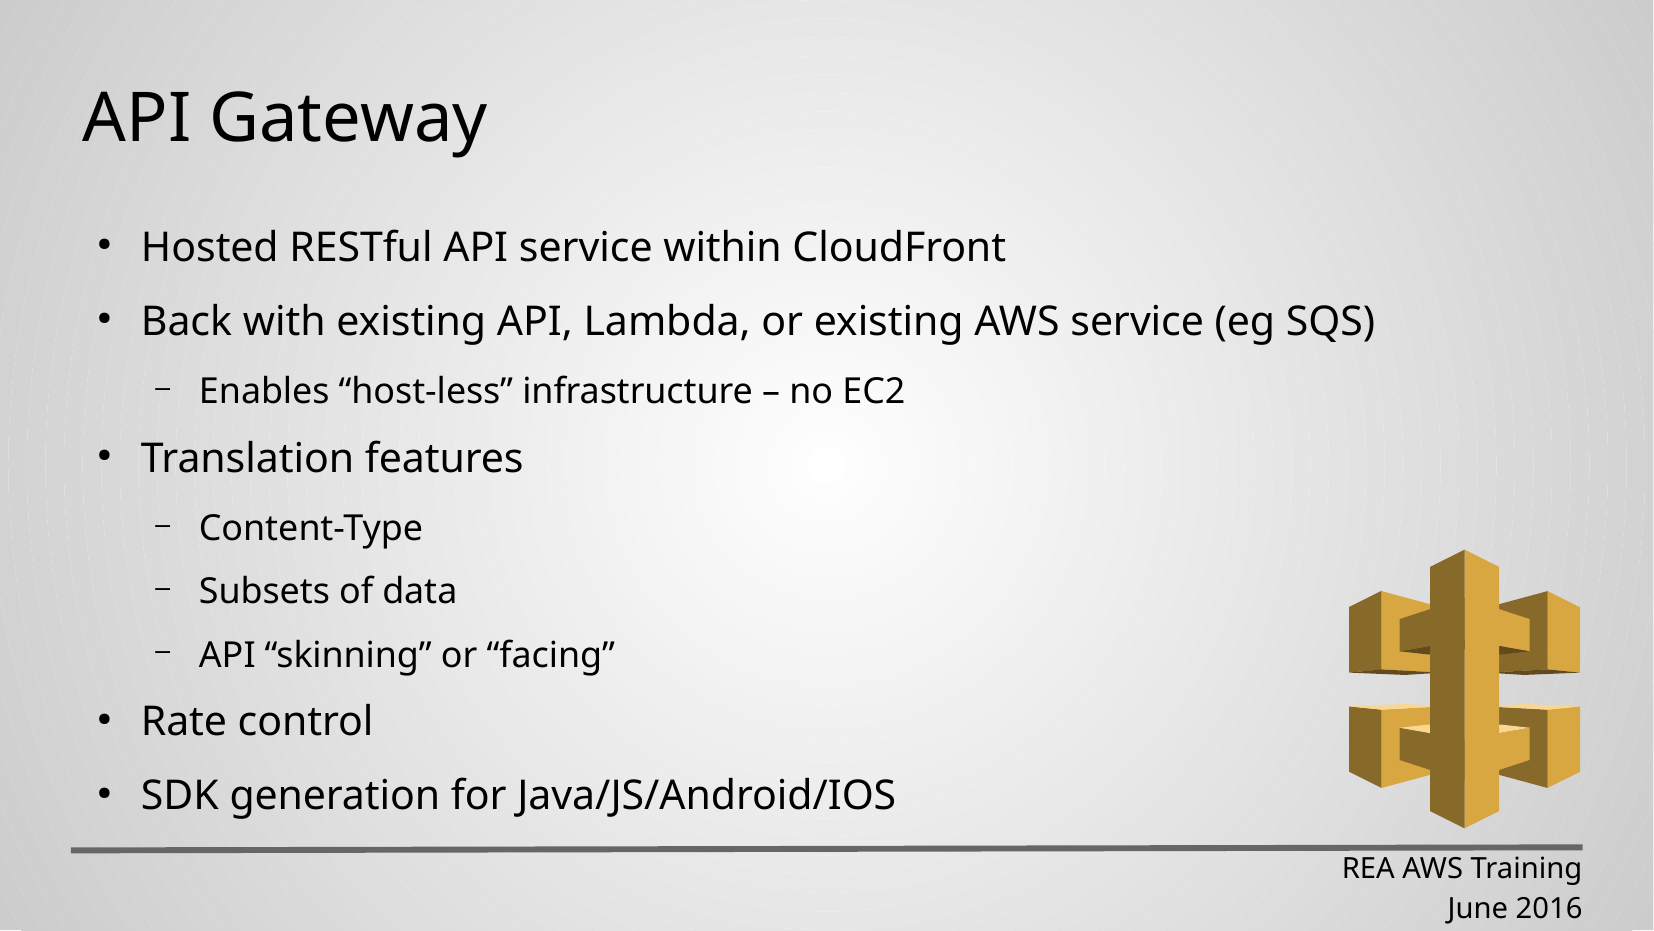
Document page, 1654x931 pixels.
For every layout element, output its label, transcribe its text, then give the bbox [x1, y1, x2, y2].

picture [1346, 547, 1583, 831]
list Hosted RESTful API service within CloudFront Back with existing API, Lambda, or existing AWS service (eg SQS) Enables “host-less” infrastructure – no EC2 Translation features Content-Type Subsets of data API “skinning” or “facing” Rate control SDK generation for Java/JS/Android/IOS [82, 217, 1571, 827]
title API Gateway [82, 37, 1571, 193]
